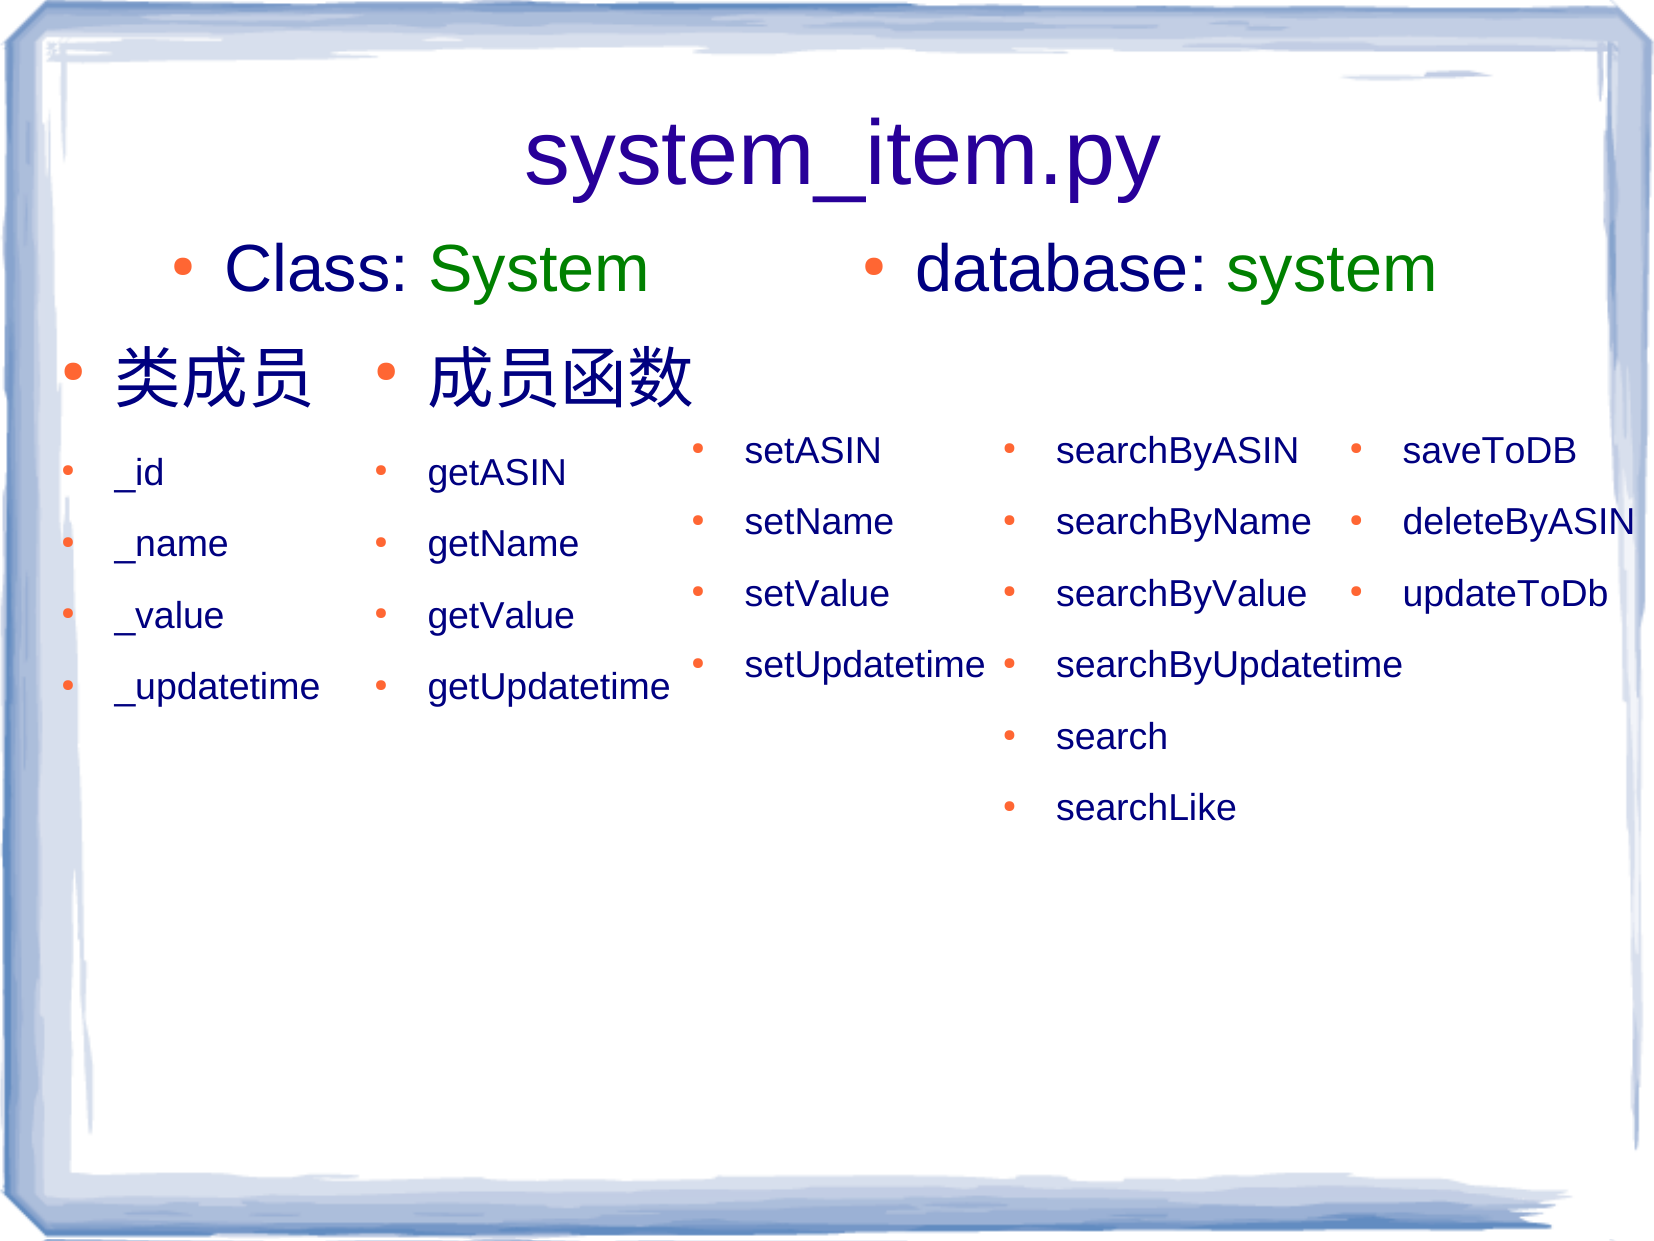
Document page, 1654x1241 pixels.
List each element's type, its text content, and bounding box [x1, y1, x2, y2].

list 成员函数 getASIN getName getValue getUpdatetime [356, 324, 673, 776]
text_box Class: System [153, 230, 734, 306]
title system_item.py [82, 49, 1571, 257]
list searchByASIN searchByName searchByValue searchByUpdatetime search searchLike [985, 324, 1407, 829]
picture [0, 0, 1654, 1241]
list setASIN setName setValue setUpdatetime [673, 324, 985, 776]
list saveToDB deleteByASIN updateToDb [1331, 324, 1654, 776]
list 类成员 _id _name _value _updatetime [43, 324, 367, 887]
text_box database: system [844, 230, 1611, 324]
